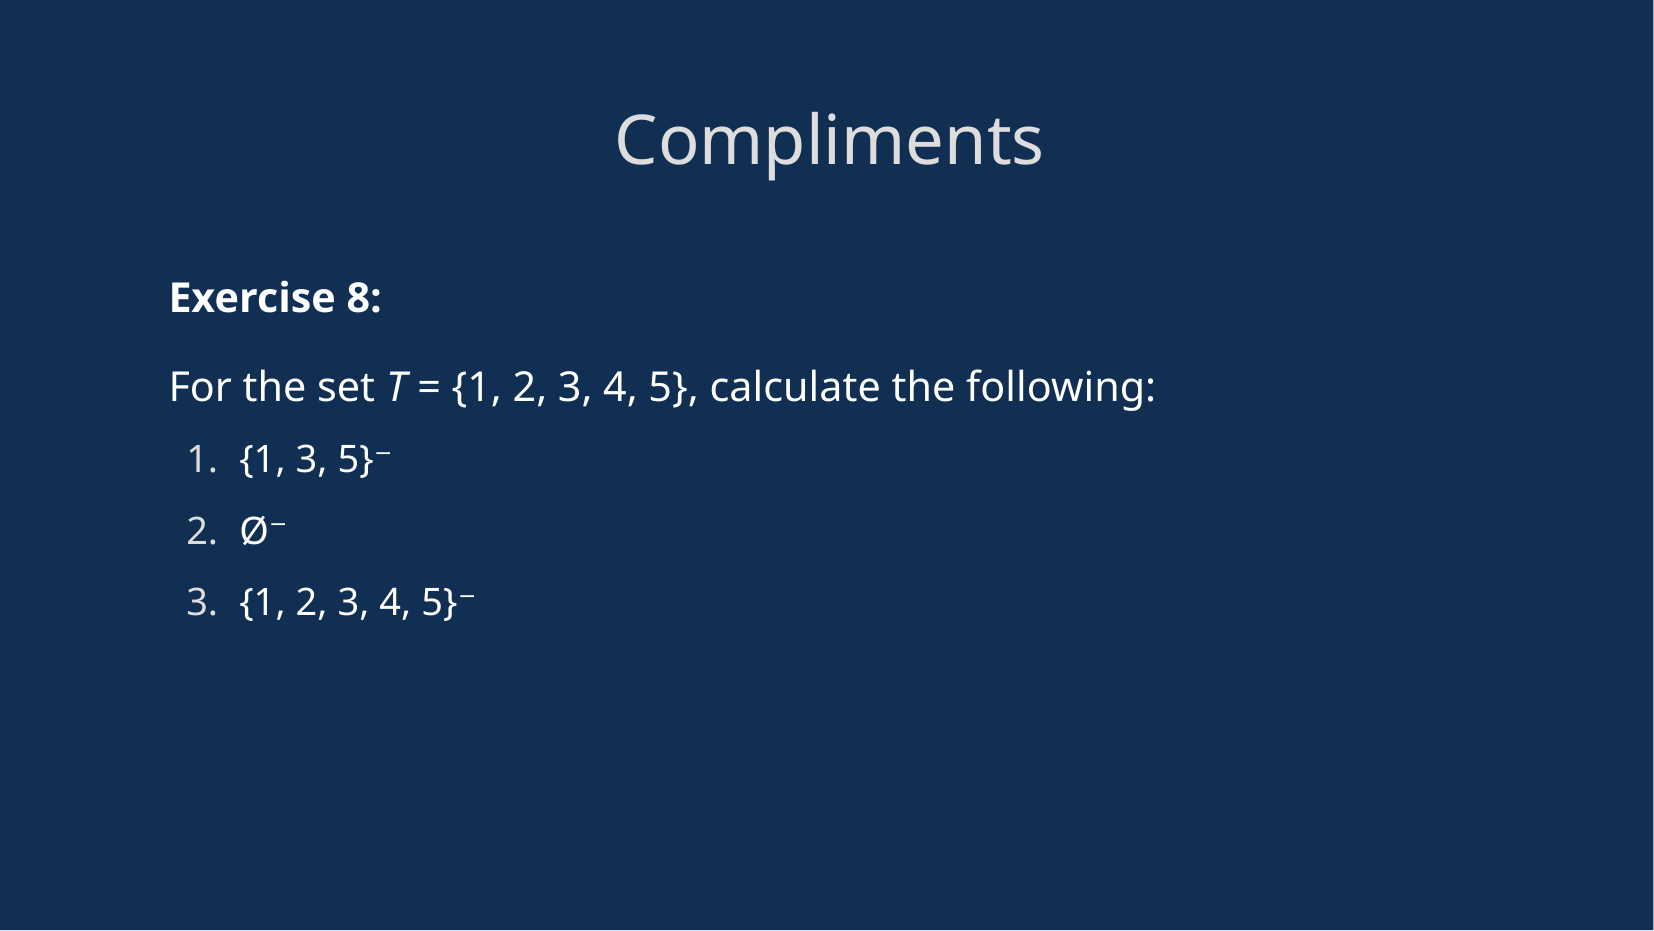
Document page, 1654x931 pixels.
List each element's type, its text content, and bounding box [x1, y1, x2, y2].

list Exercise 8: For the set T = {1, 2, 3, 4, 5}, calculate the following: {1, 3, 5}− Ø− {1, 2, 3, 4, 5}− [97, 268, 1563, 806]
title Compliments [97, 56, 1563, 220]
